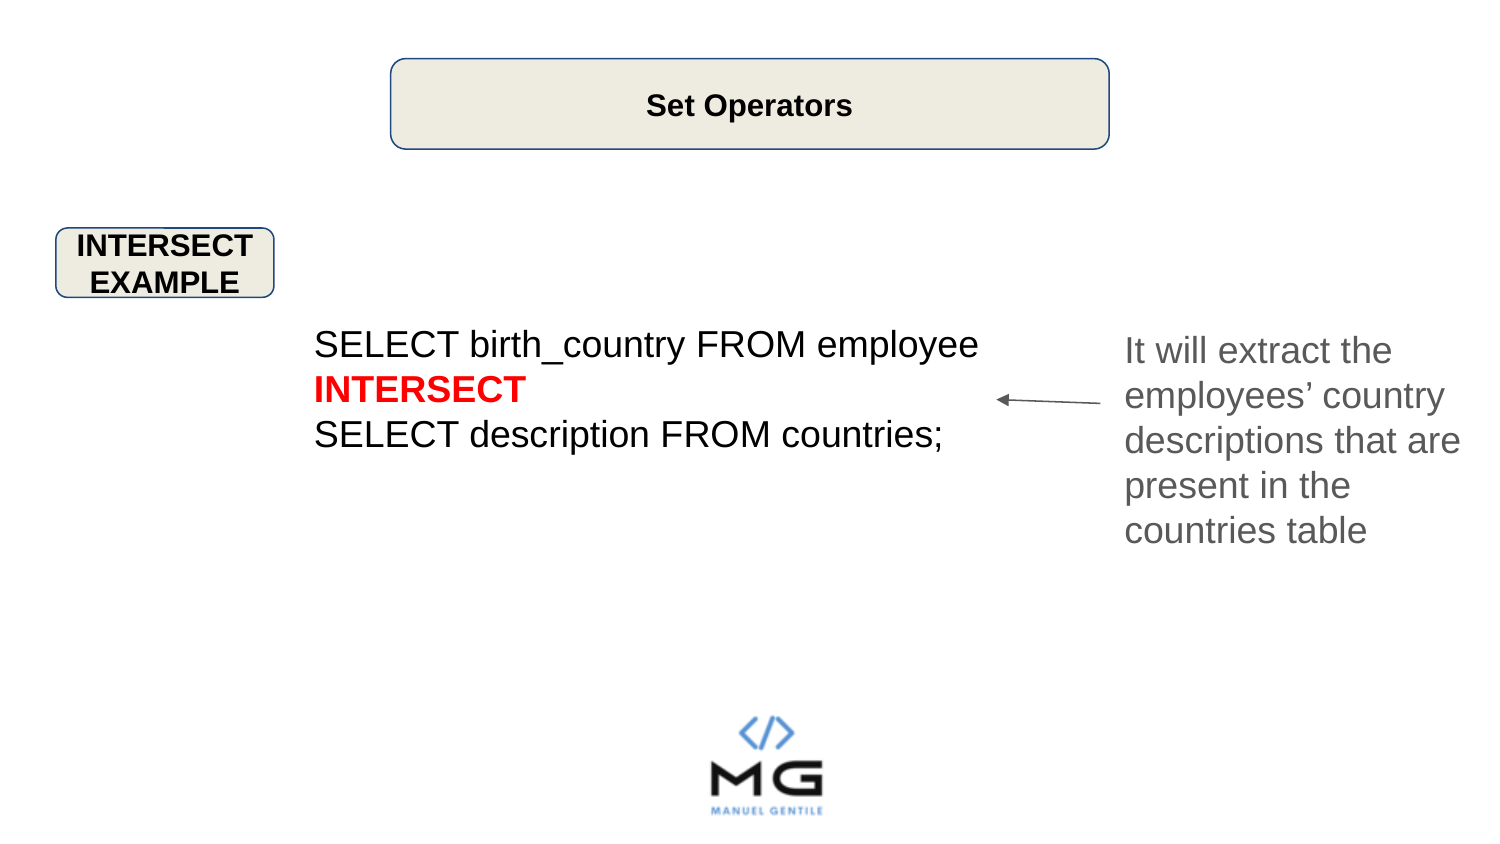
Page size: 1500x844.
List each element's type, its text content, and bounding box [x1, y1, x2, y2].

text_box Set Operators [390, 58, 1110, 150]
text_box INTERSECT EXAMPLE [55, 227, 274, 298]
picture [688, 687, 846, 844]
text_box It will extract the employees’ country descriptions that are present in the countries table [1109, 310, 1478, 454]
text_box SELECT birth_country FROM employee INTERSECT SELECT description FROM countries; [298, 305, 1066, 473]
